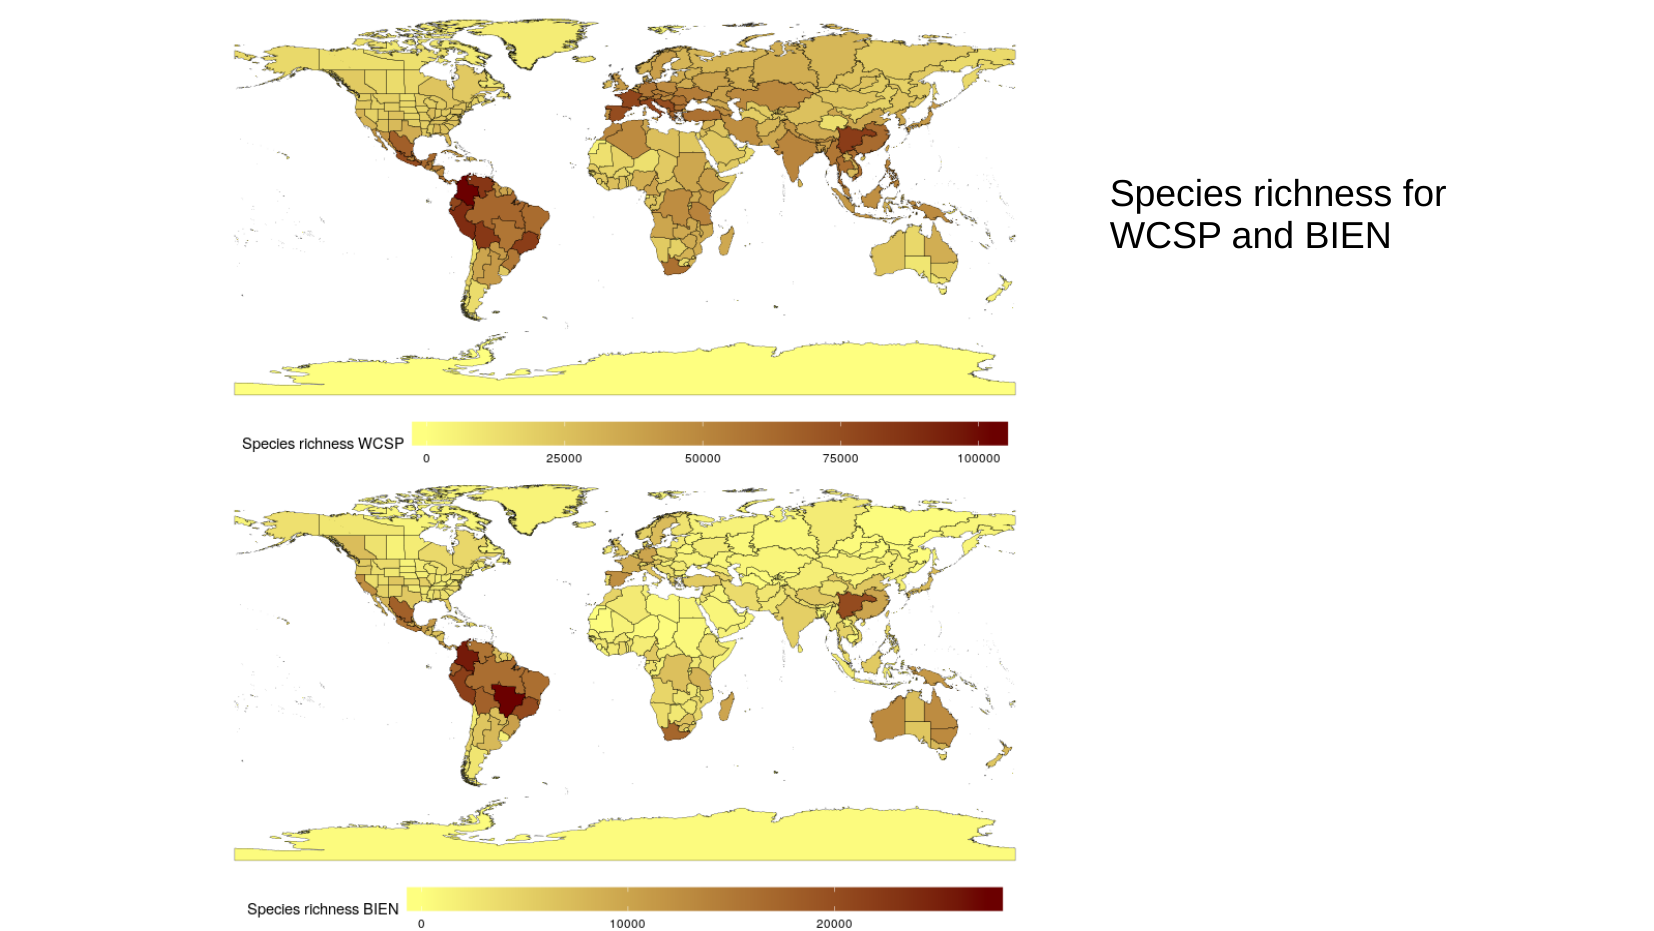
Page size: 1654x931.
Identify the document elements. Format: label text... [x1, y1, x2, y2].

picture [4, 0, 1246, 931]
text_box Species richness for WCSP and BIEN [1095, 165, 1561, 264]
